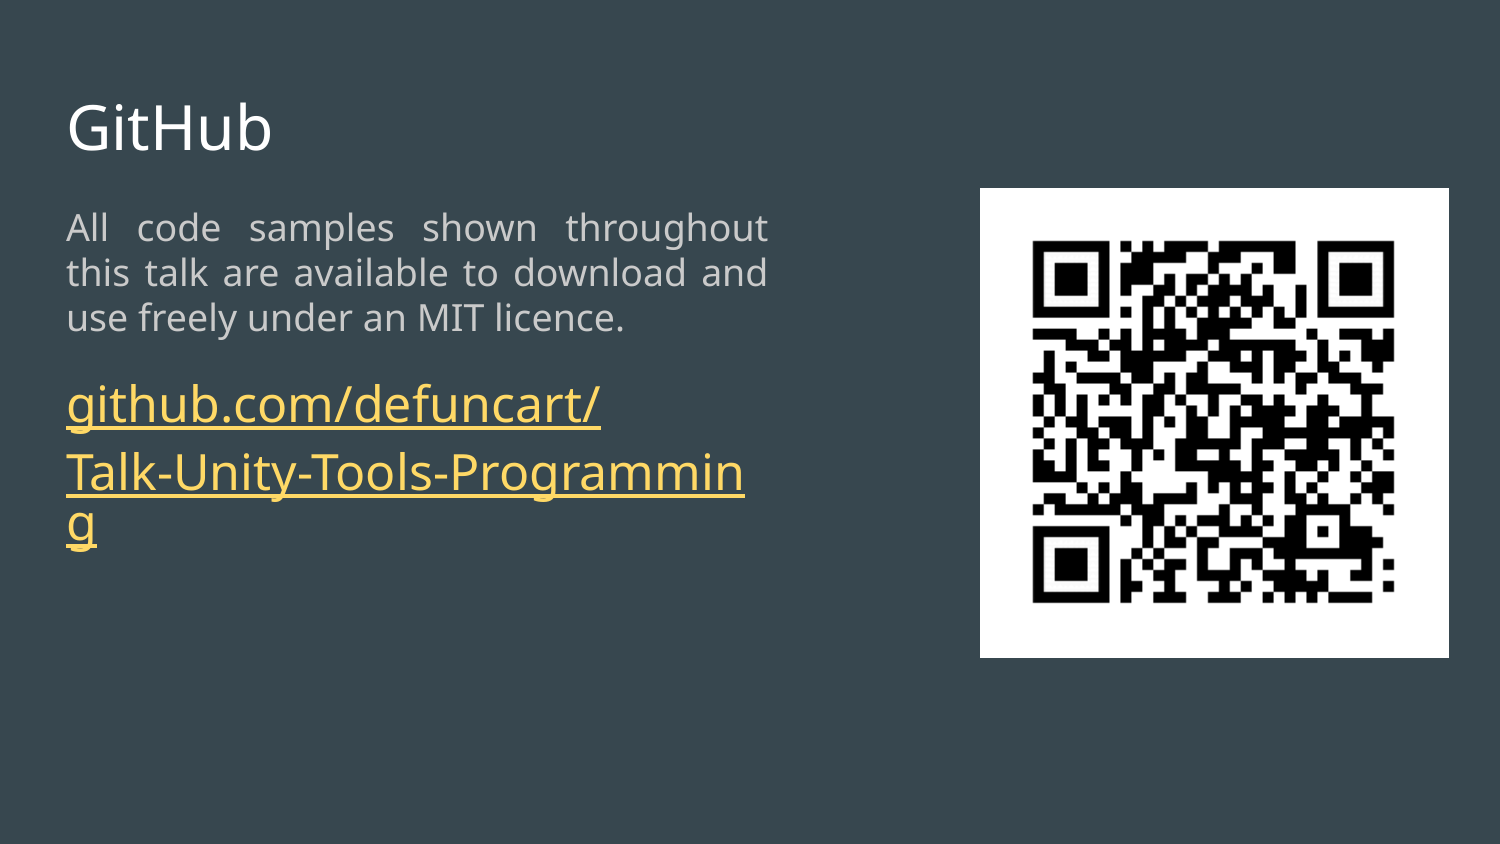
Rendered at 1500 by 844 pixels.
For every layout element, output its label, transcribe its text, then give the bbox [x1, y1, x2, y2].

title GitHub [51, 72, 1449, 167]
list All code samples shown throughout this talk are available to download and use freely under an MIT licence. github.com/defuncart/Talk-Unity-Tools-Programming [51, 189, 785, 658]
picture [980, 188, 1449, 658]
